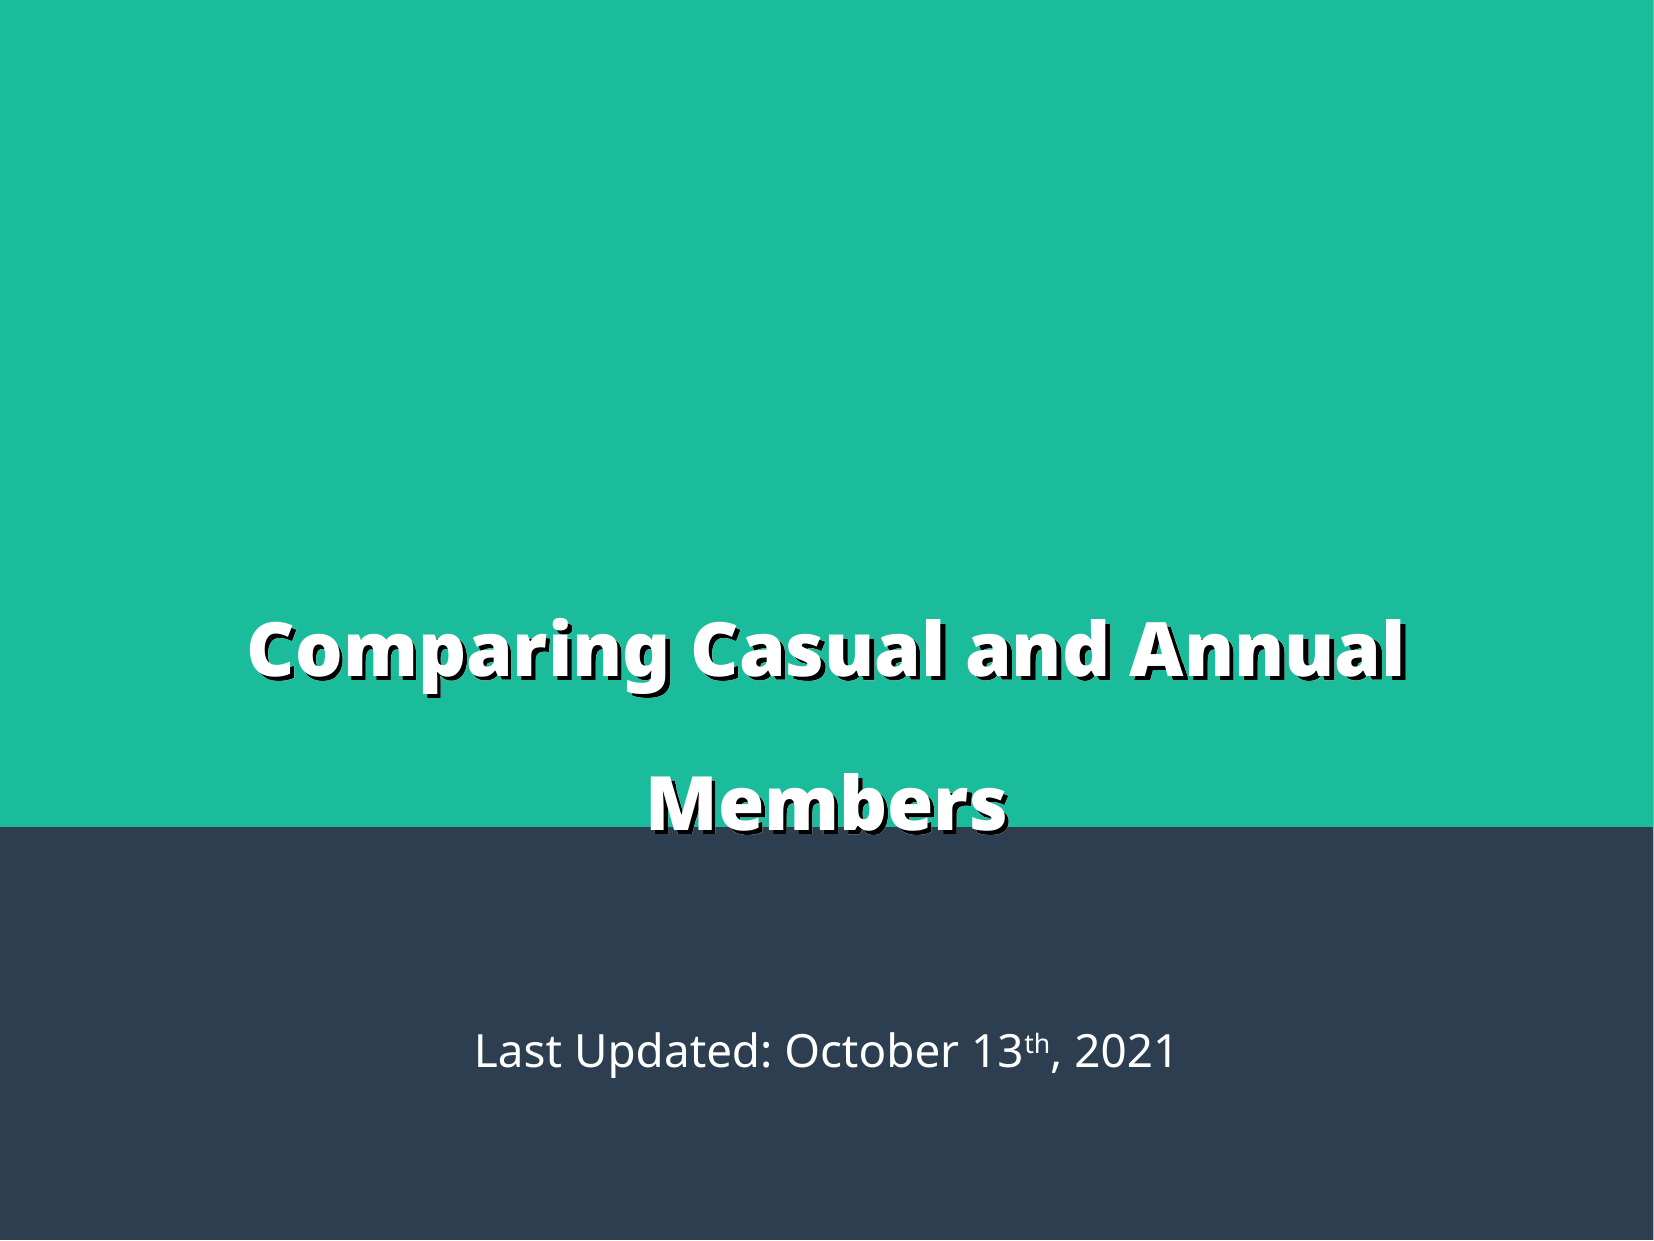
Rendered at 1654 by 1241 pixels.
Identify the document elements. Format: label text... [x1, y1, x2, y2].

title Comparing Casual and Annual Members [59, 620, 1595, 778]
subtitle Last Updated: October 13th, 2021 [59, 856, 1595, 1182]
